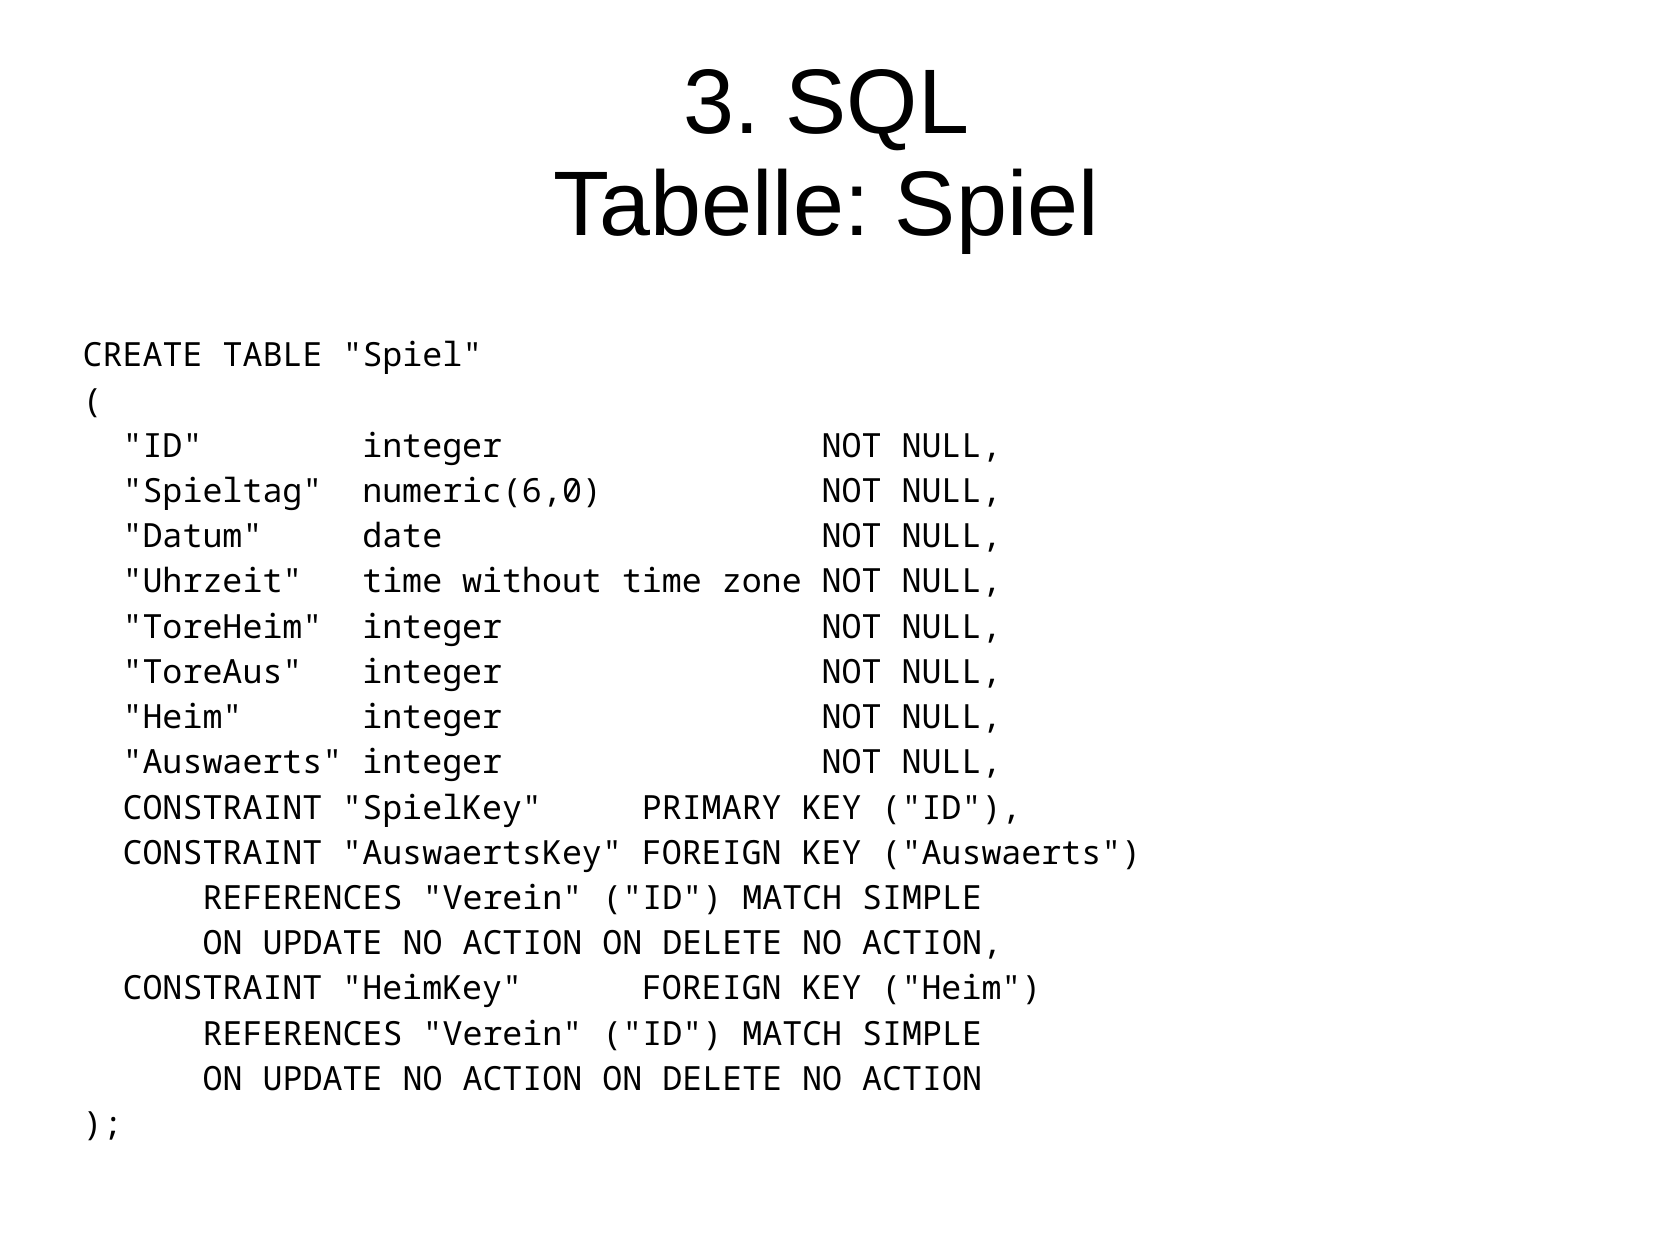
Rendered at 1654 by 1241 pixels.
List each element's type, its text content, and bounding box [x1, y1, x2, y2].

subtitle CREATE TABLE "Spiel" ( "ID" integer NOT NULL, "Spieltag" numeric(6,0) NOT NULL, "Datum" date NOT NULL, "Uhrzeit" time without time zone NOT NULL, "ToreHeim" integer NOT NULL, "ToreAus" integer NOT NULL, "Heim" integer NOT NULL, "Auswaerts" integer NOT NULL, CONSTRAINT "SpielKey" PRIMARY KEY ("ID"), CONSTRAINT "AuswaertsKey" FOREIGN KEY ("Auswaerts") REFERENCES "Verein" ("ID") MATCH SIMPLE ON UPDATE NO ACTION ON DELETE NO ACTION, CONSTRAINT "HeimKey" FOREIGN KEY ("Heim") REFERENCES "Verein" ("ID") MATCH SIMPLE ON UPDATE NO ACTION ON DELETE NO ACTION ); [82, 335, 1571, 1142]
title 3. SQL Tabelle: Spiel [82, 49, 1571, 257]
